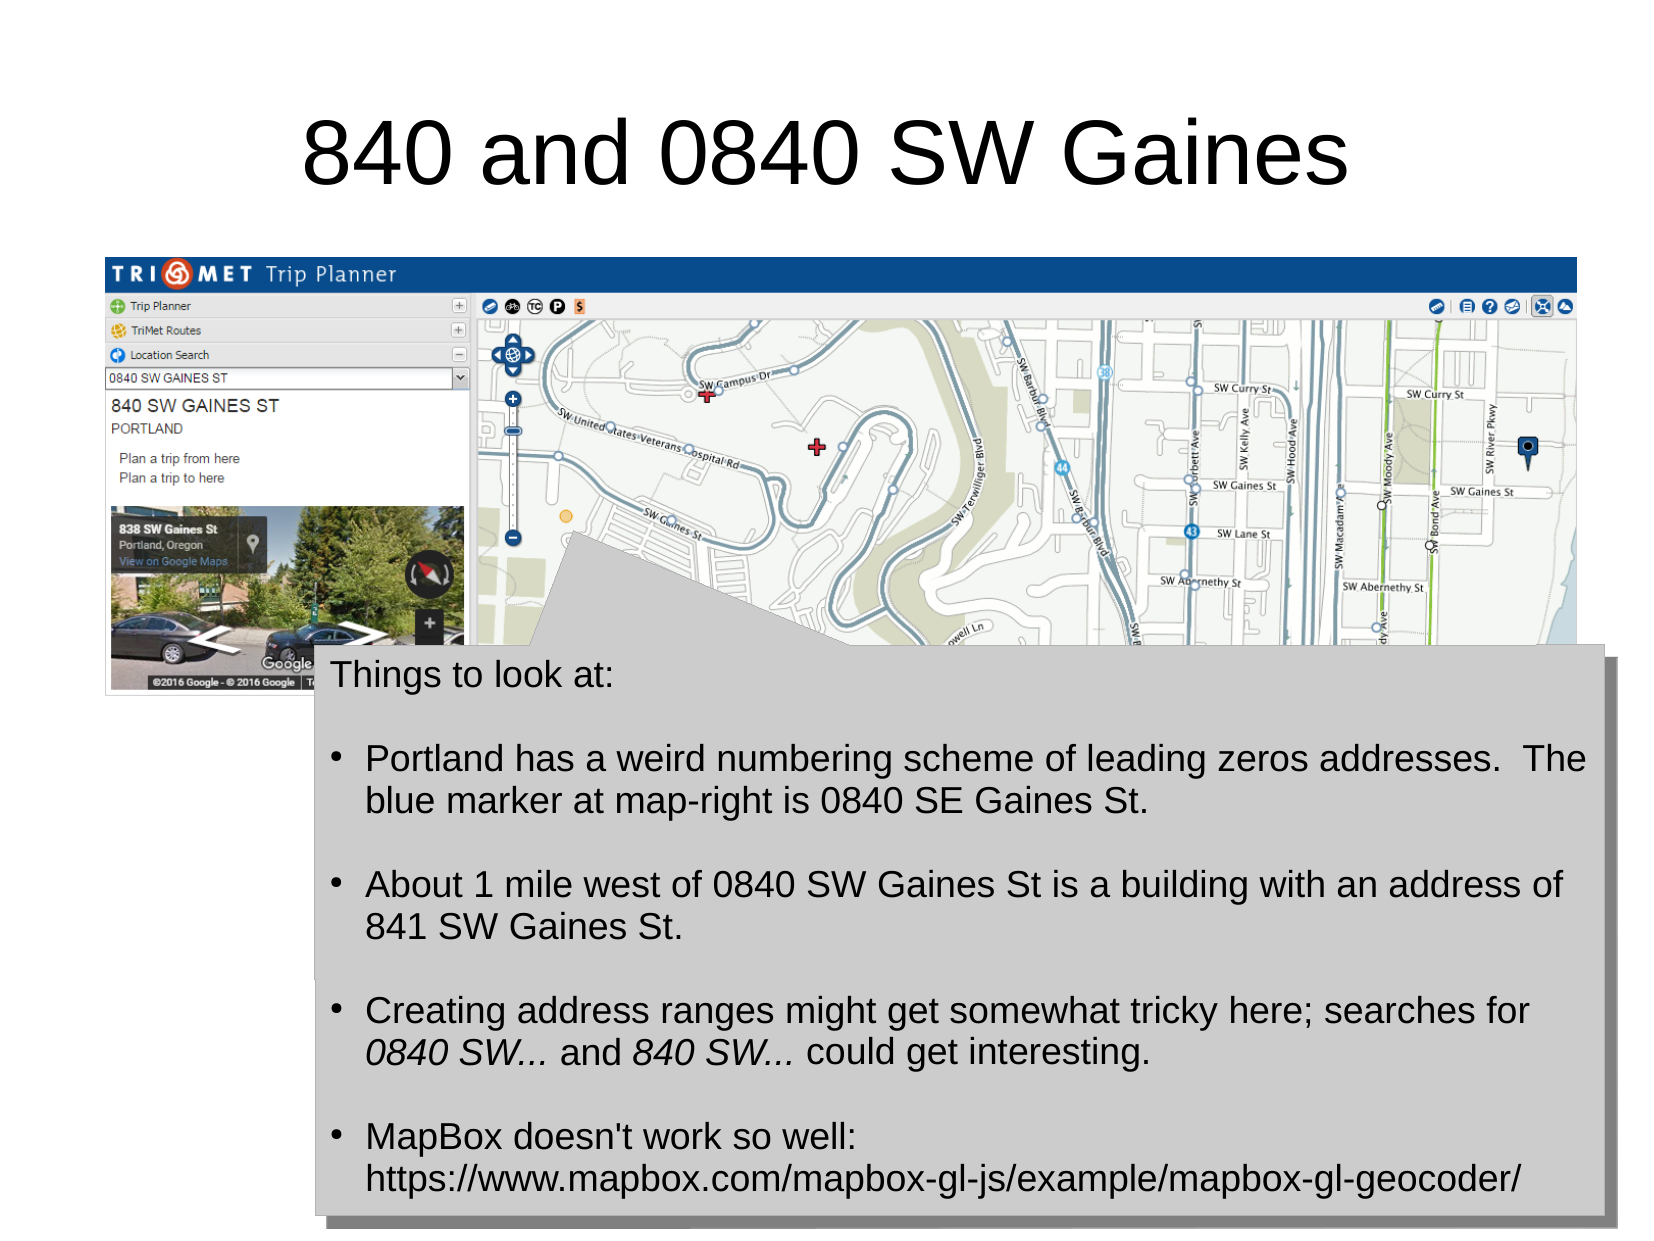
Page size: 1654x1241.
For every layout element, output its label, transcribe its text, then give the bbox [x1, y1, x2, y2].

text_box Things to look at: Portland has a weird numbering scheme of leading zeros addresses. The blue marker at map-right is 0840 SE Gaines St. About 1 mile west of 0840 SW Gaines St is a building with an address of 841 SW Gaines St. Creating address ranges might get somewhat tricky here; searches for 0840 SW... and 840 SW... could get interesting. MapBox doesn't work so well: https://www.mapbox.com/mapbox-gl-js/example/mapbox-gl-geocoder/ [314, 530, 1605, 1216]
picture [105, 257, 1577, 751]
title 840 and 0840 SW Gaines [82, 49, 1571, 257]
